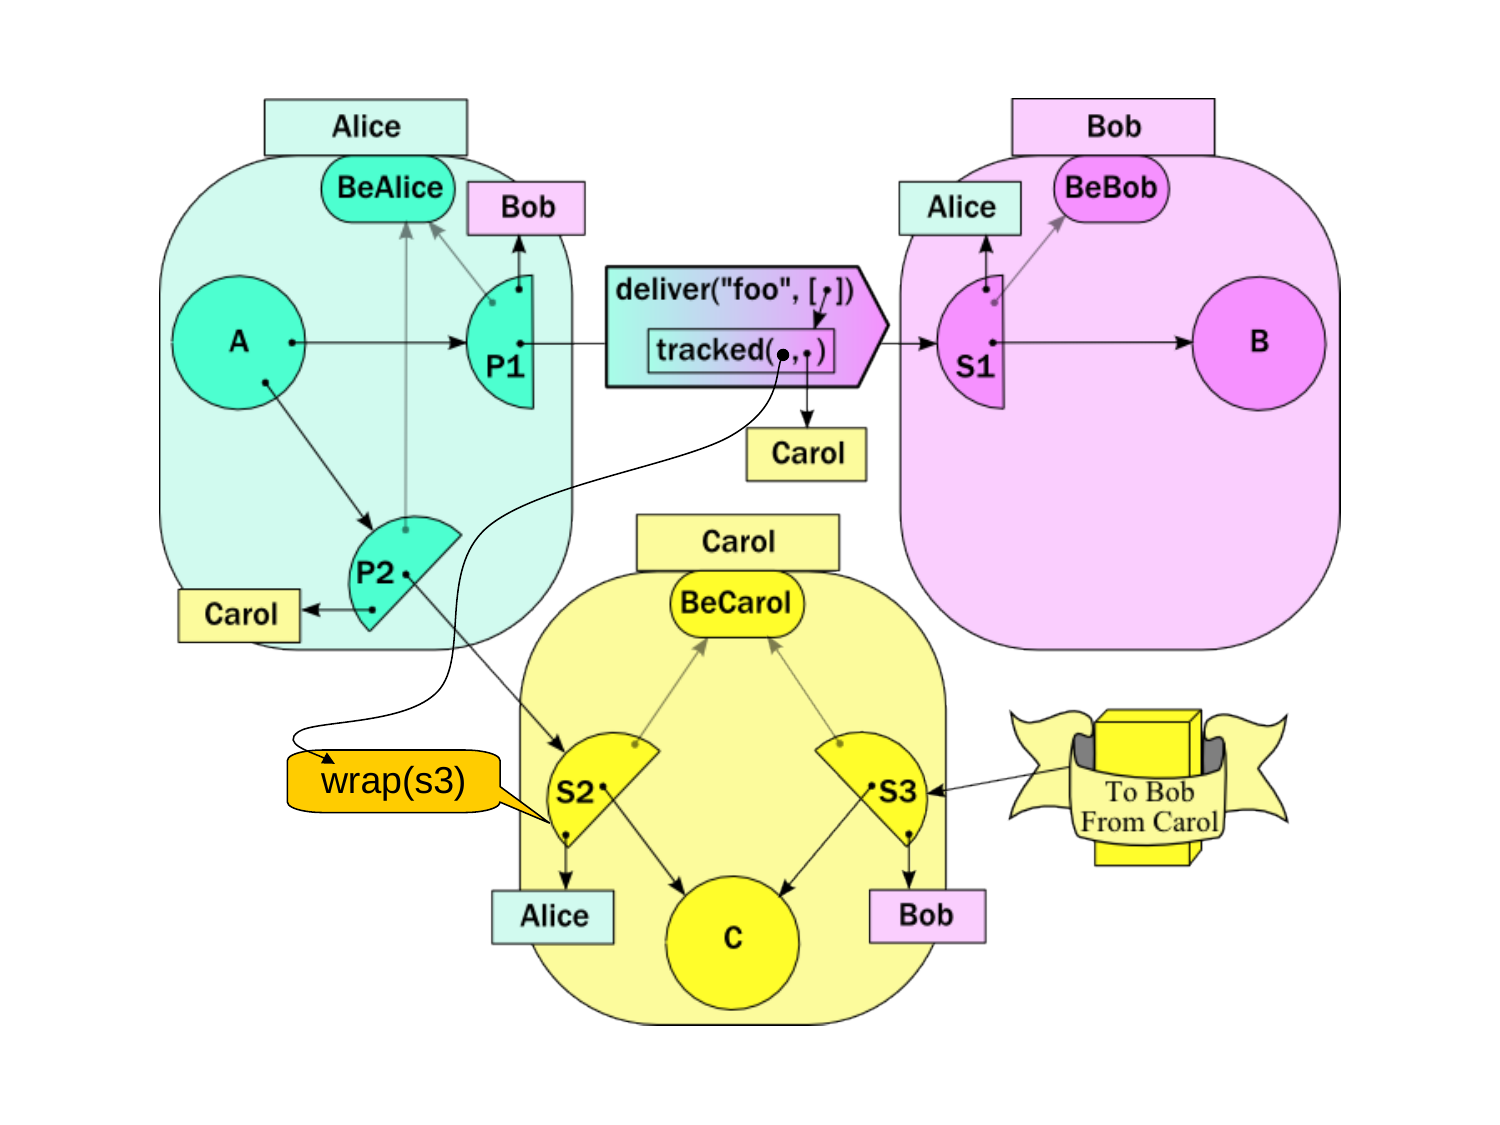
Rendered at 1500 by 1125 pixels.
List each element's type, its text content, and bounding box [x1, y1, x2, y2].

text_box wrap(s3) [287, 750, 550, 824]
picture [159, 98, 1341, 1026]
